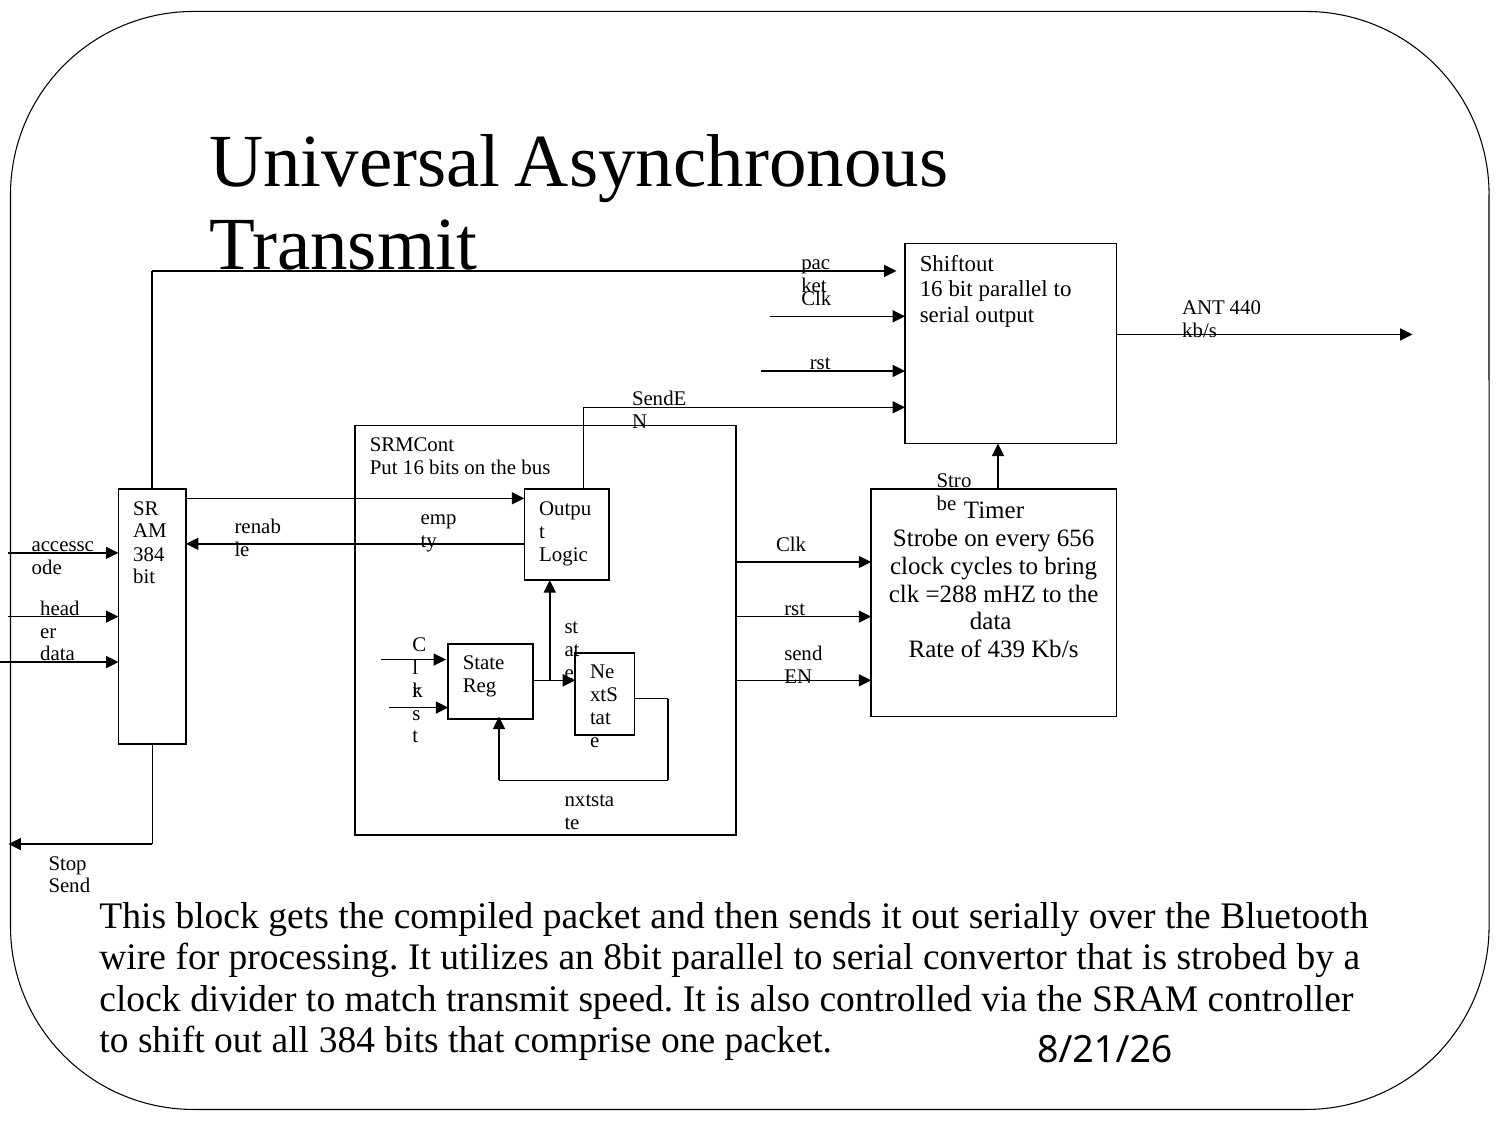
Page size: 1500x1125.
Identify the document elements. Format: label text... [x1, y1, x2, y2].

text_box data [25, 634, 102, 663]
text_box accesscode [16, 525, 119, 562]
text_box header [25, 589, 102, 617]
text_box Clk [786, 279, 880, 317]
text_box Timer Strobe on every 656 clock cycles to bring clk =288 mHZ to the data Rate of 439 Kb/s [871, 489, 1117, 717]
text_box packet [786, 243, 855, 271]
text_box Clk [761, 525, 855, 562]
text_box SRMCont Put 16 bits on the bus [355, 425, 583, 498]
text_box ANT 440 kb/s [1167, 288, 1311, 326]
text_box sendEN [769, 634, 841, 672]
text_box nxtstate [549, 780, 635, 808]
text_box Universal Asynchronous Transmit [194, 112, 1261, 199]
text_box empty [405, 498, 474, 526]
text_box Shiftout 16 bit parallel to serial output [905, 243, 1117, 444]
text_box SendEN [617, 379, 702, 408]
text_box This block gets the compiled packet and then sends it out serially over the Bluetooth wire for processing. It utilizes an 8bit parallel to serial convertor that is strobed by a clock divider to match transmit speed. It is also controlled via the SRAM controller to shift out all 384 bits that comprise one packet. [84, 887, 1400, 1063]
text_box Output Logic [524, 489, 609, 581]
text_box state [549, 607, 601, 635]
text_box rst [795, 343, 863, 371]
text_box Strobe [921, 461, 990, 490]
text_box SRMCont Put 16 bits on the bus [355, 425, 736, 835]
text_box SRAM 384bit [118, 489, 186, 744]
text_box Stop Send [33, 844, 139, 872]
text_box rst [769, 589, 838, 617]
text_box renable [219, 507, 296, 535]
